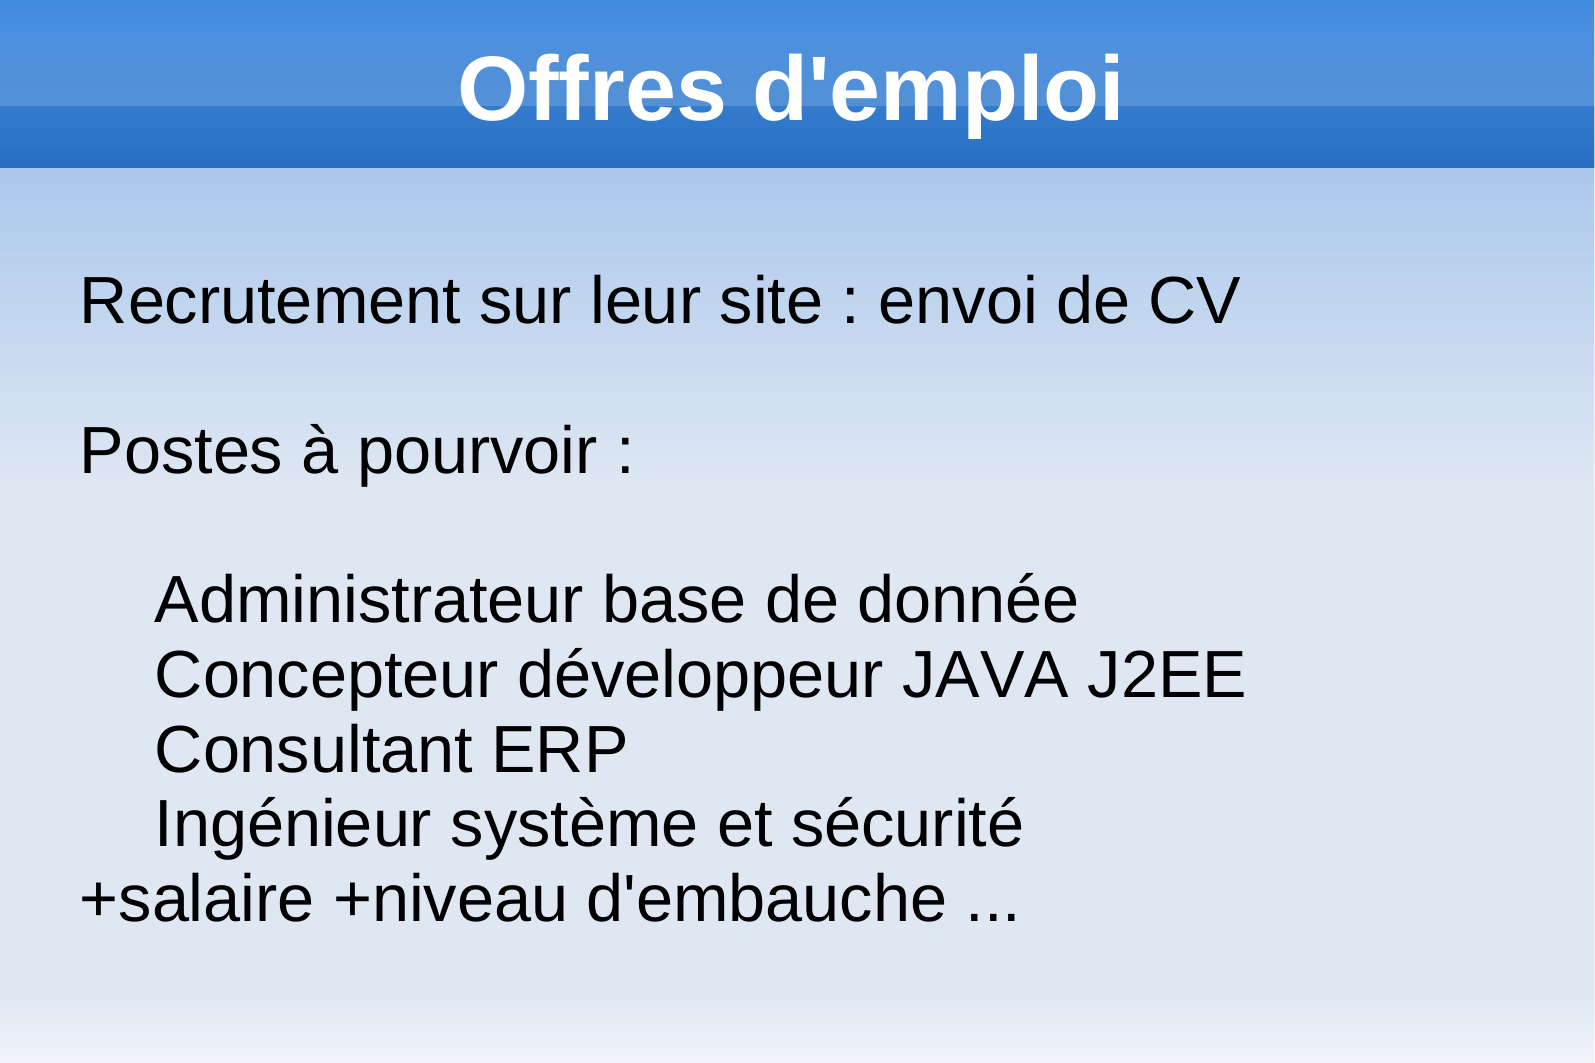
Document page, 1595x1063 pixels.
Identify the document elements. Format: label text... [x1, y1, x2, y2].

subtitle Recrutement sur leur site : envoi de CV Postes à pourvoir : Administrateur base de donnée Concepteur développeur JAVA J2EE Consultant ERP Ingénieur système et sécurité +salaire +niveau d'embauche ... [79, 256, 1515, 943]
title Offres d'emploi [74, 7, 1510, 171]
picture [0, 0, 1595, 1063]
